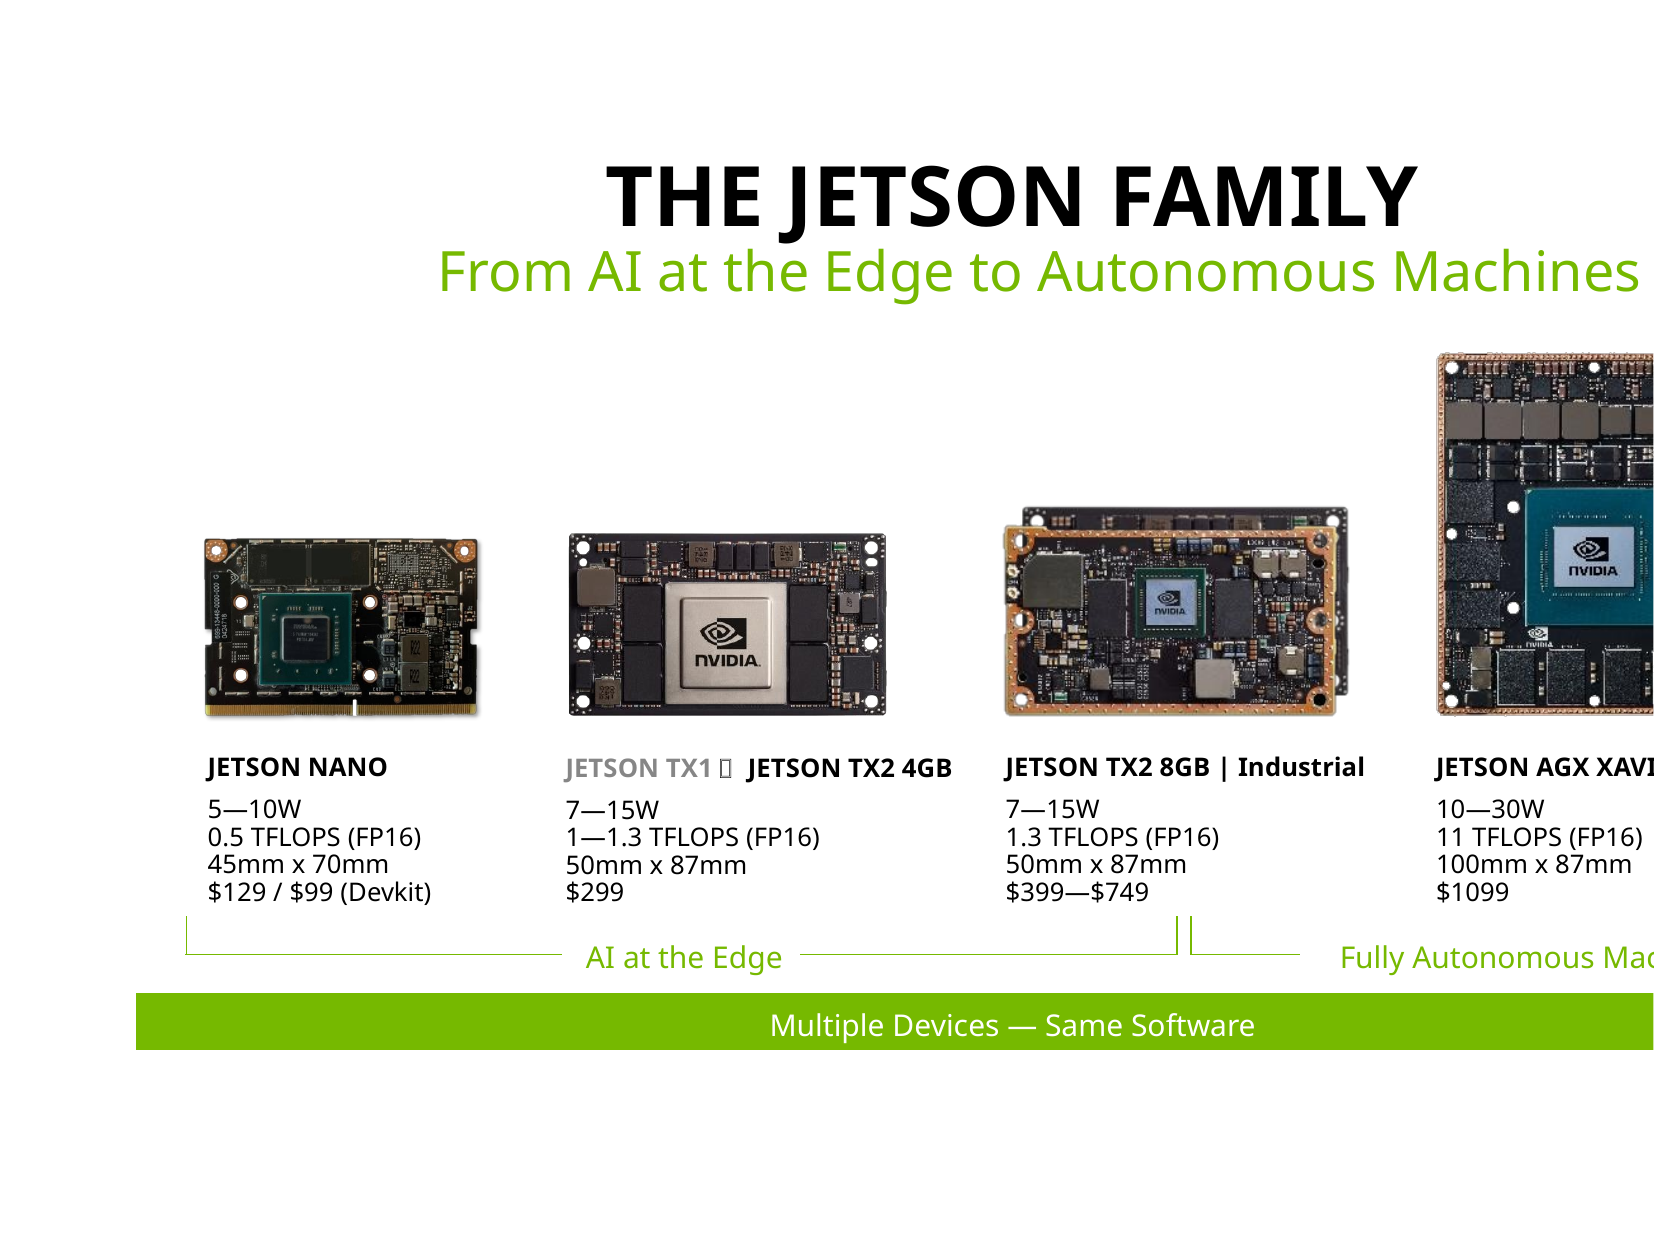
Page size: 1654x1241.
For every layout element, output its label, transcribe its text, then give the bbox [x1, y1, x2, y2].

text_box 1—1.3 TFLOPS (FP16) [565, 819, 807, 850]
text_box $1099 [1436, 873, 1503, 904]
picture [486, 462, 971, 781]
text_box  [717, 781, 748, 785]
text_box AI at the Edge [585, 936, 776, 972]
text_box 45mm x 70mm [207, 845, 374, 873]
text_box 50mm x 87mm [1005, 846, 1173, 876]
text_box JETSON TX2 8GB | Industrial [1005, 755, 1348, 779]
text_box 100mm x 87mm [1436, 846, 1616, 876]
picture [976, 498, 1360, 755]
text_box [136, 993, 1654, 1050]
text_box Fully Autonomous Machines [1339, 936, 1654, 972]
picture [1591, 514, 1606, 519]
text_box [1300, 931, 1654, 979]
text_box JETSON AGX XAVIER [1436, 749, 1654, 779]
text_box THE JETSON FAMILY [605, 137, 1383, 232]
text_box 11 TFLOPS (FP16) | 32 TOPS (INT8) [1436, 818, 1654, 849]
text_box 10—30W [1436, 791, 1530, 818]
text_box JETSON NANO [207, 749, 376, 779]
text_box 1.3 TFLOPS (FP16) [1005, 818, 1215, 849]
picture [1419, 336, 1654, 731]
text_box 5—10W [207, 791, 289, 818]
text_box $299 [565, 874, 619, 905]
text_box $129 / $99 (Devkit) [207, 873, 428, 904]
text_box 0.5 TFLOPS (FP16) [207, 818, 417, 849]
picture [198, 535, 485, 725]
text_box $399—$749 [1005, 873, 1131, 904]
text_box [562, 931, 800, 979]
text_box From AI at the Edge to Autonomous Machines [437, 232, 1557, 297]
text_box 7—15W [1005, 791, 1087, 818]
text_box 50mm x 87mm [565, 846, 732, 877]
text_box Multiple Devices — Same Software [769, 1004, 1238, 1040]
text_box 7—15W [565, 791, 647, 819]
picture [1540, 521, 1650, 598]
